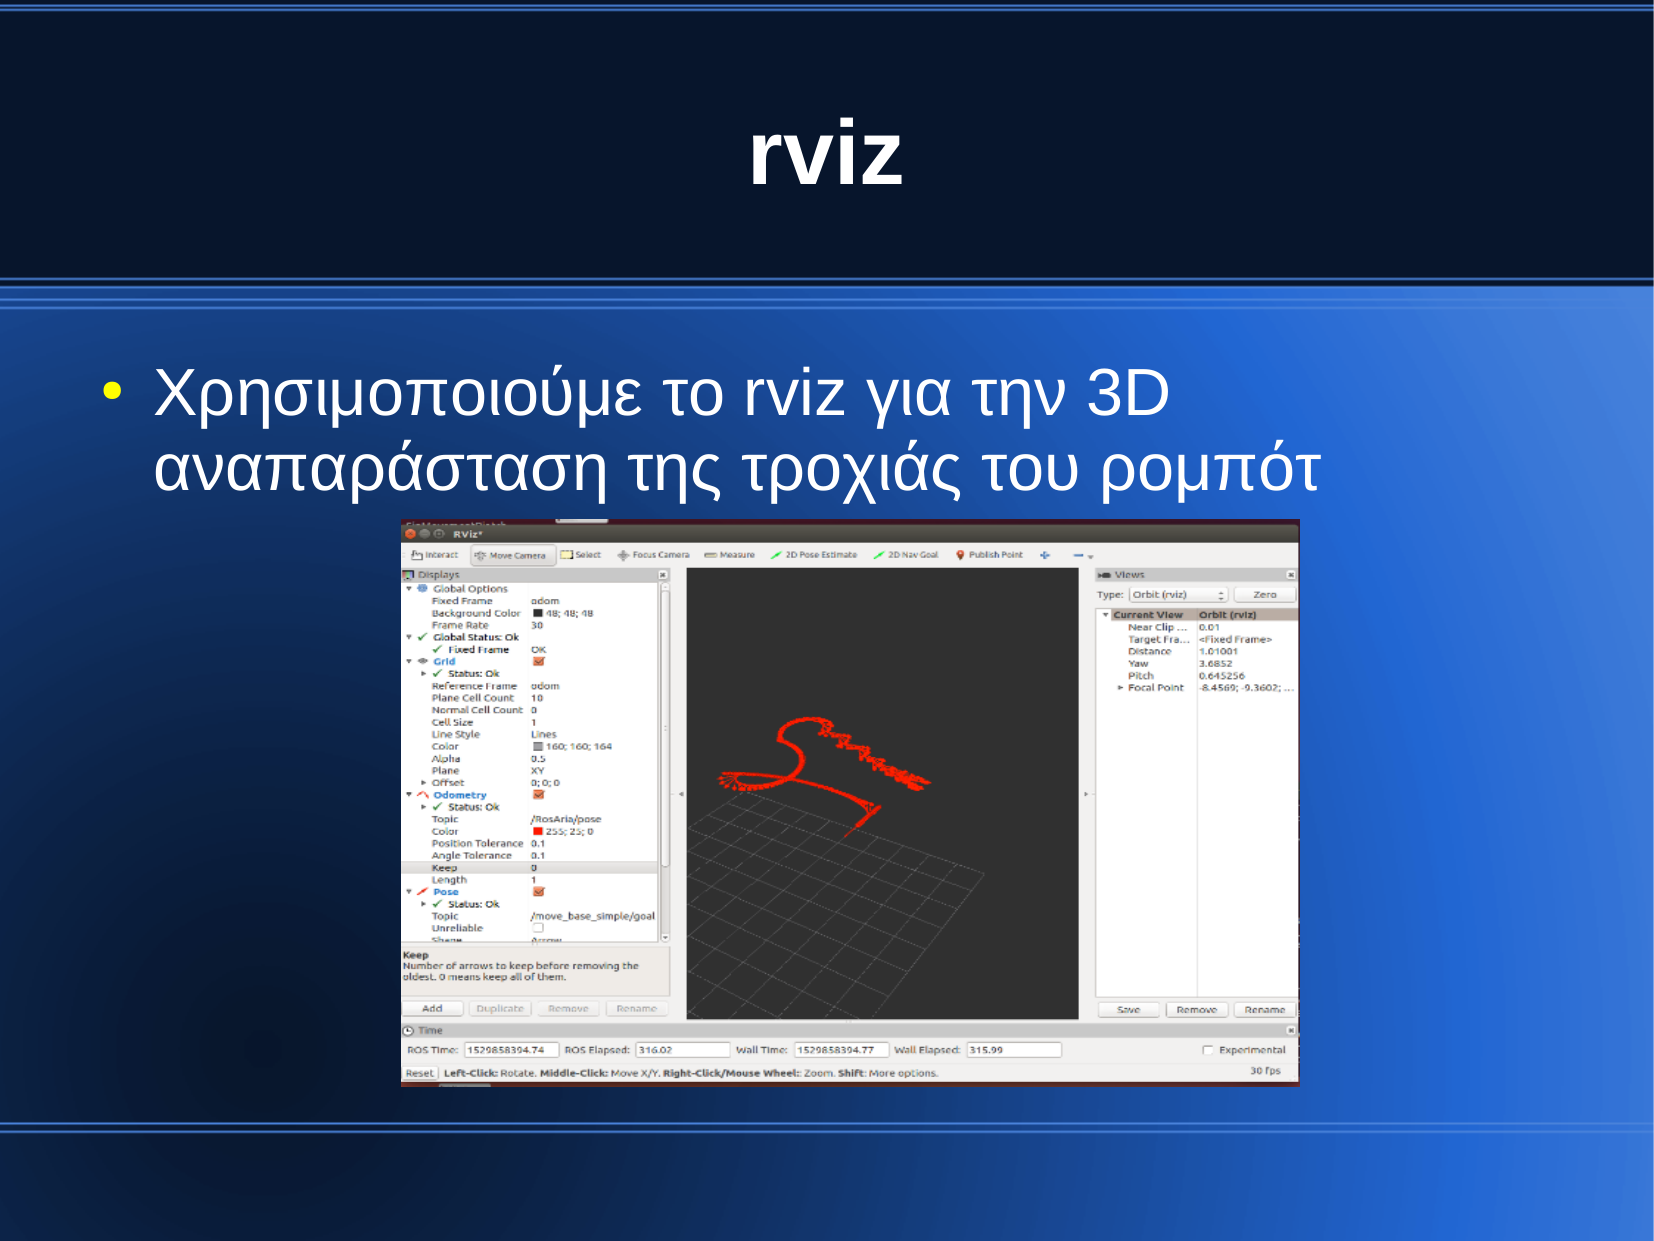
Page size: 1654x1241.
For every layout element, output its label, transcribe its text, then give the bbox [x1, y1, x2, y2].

title rviz [82, 49, 1571, 257]
list Χρησιμοποιούμε το rviz για την 3D αναπαράσταση της τροχιάς του ρομπότ [82, 355, 1571, 1058]
picture [0, 0, 1654, 1241]
